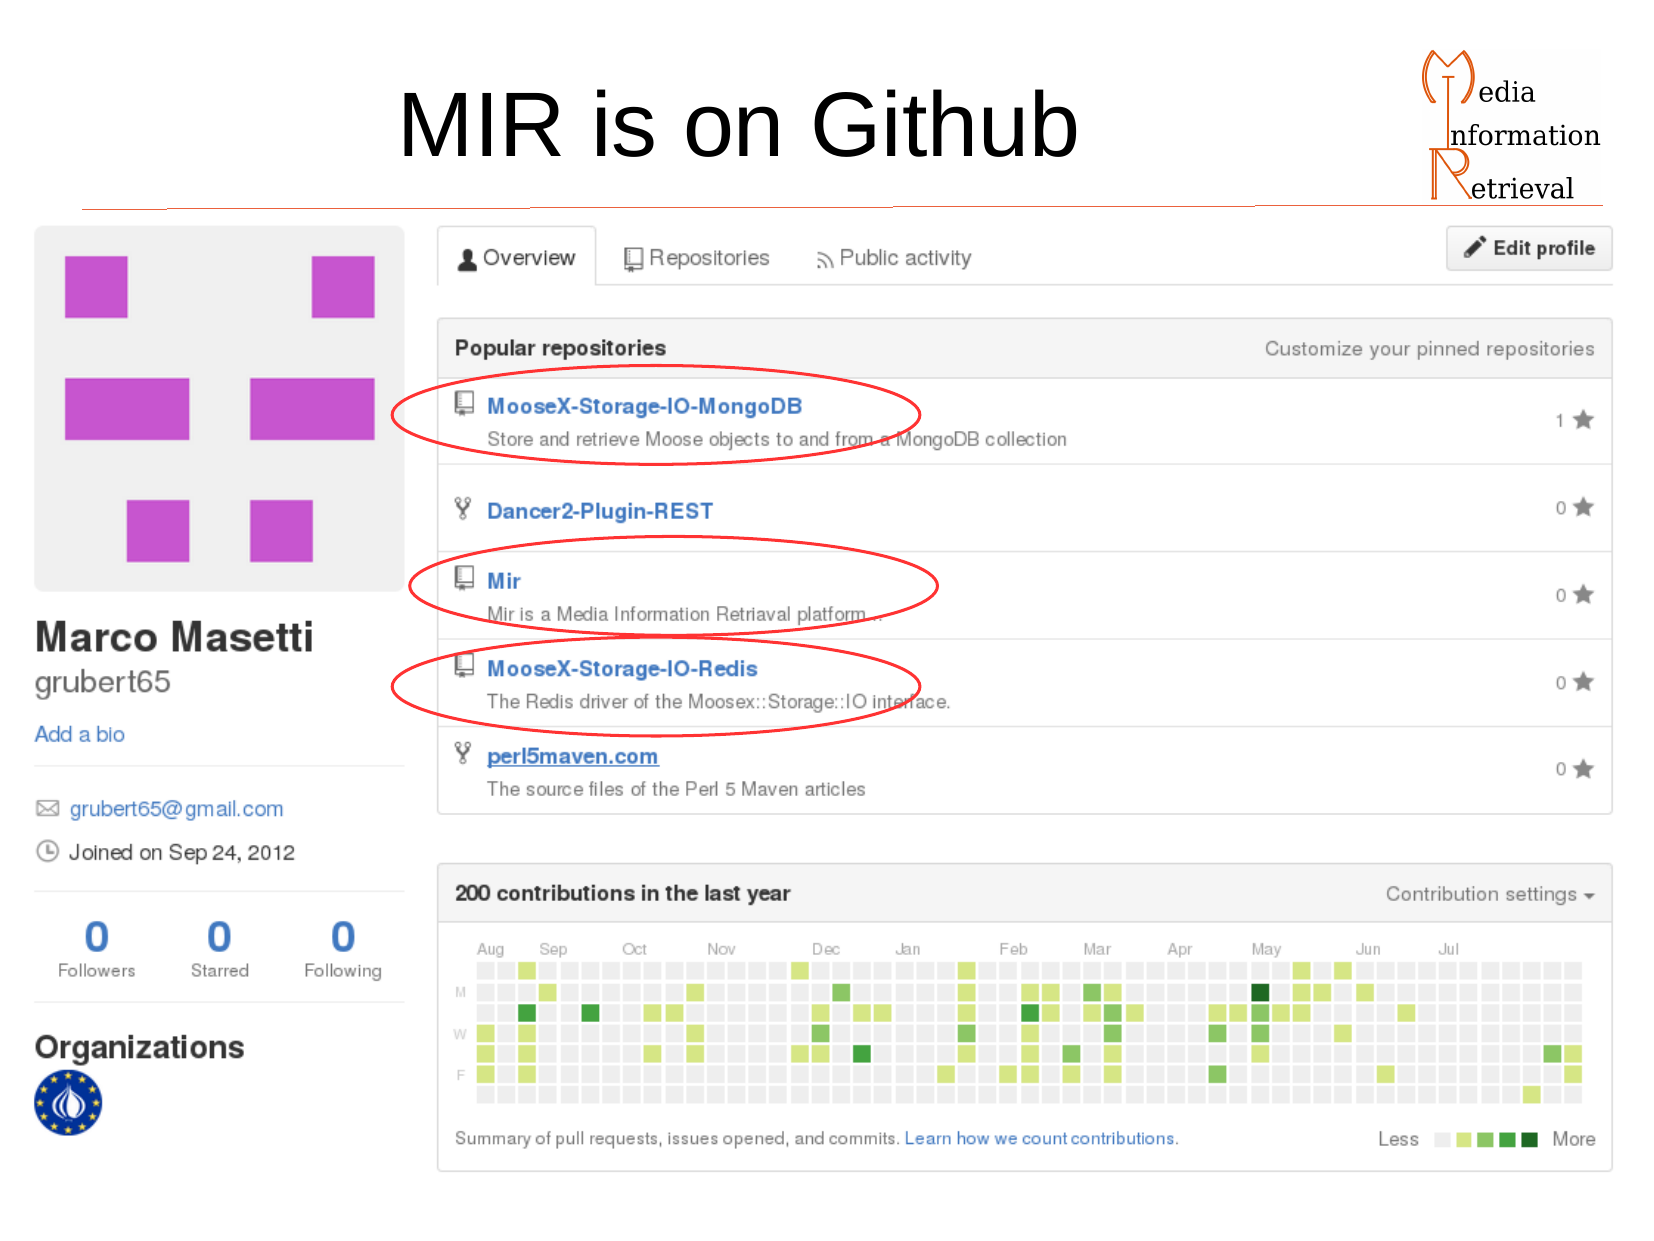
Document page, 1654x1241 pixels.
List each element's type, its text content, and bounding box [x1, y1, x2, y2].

title MIR is on Github [82, 45, 1397, 204]
picture [30, 223, 1622, 1178]
picture [1422, 49, 1601, 205]
